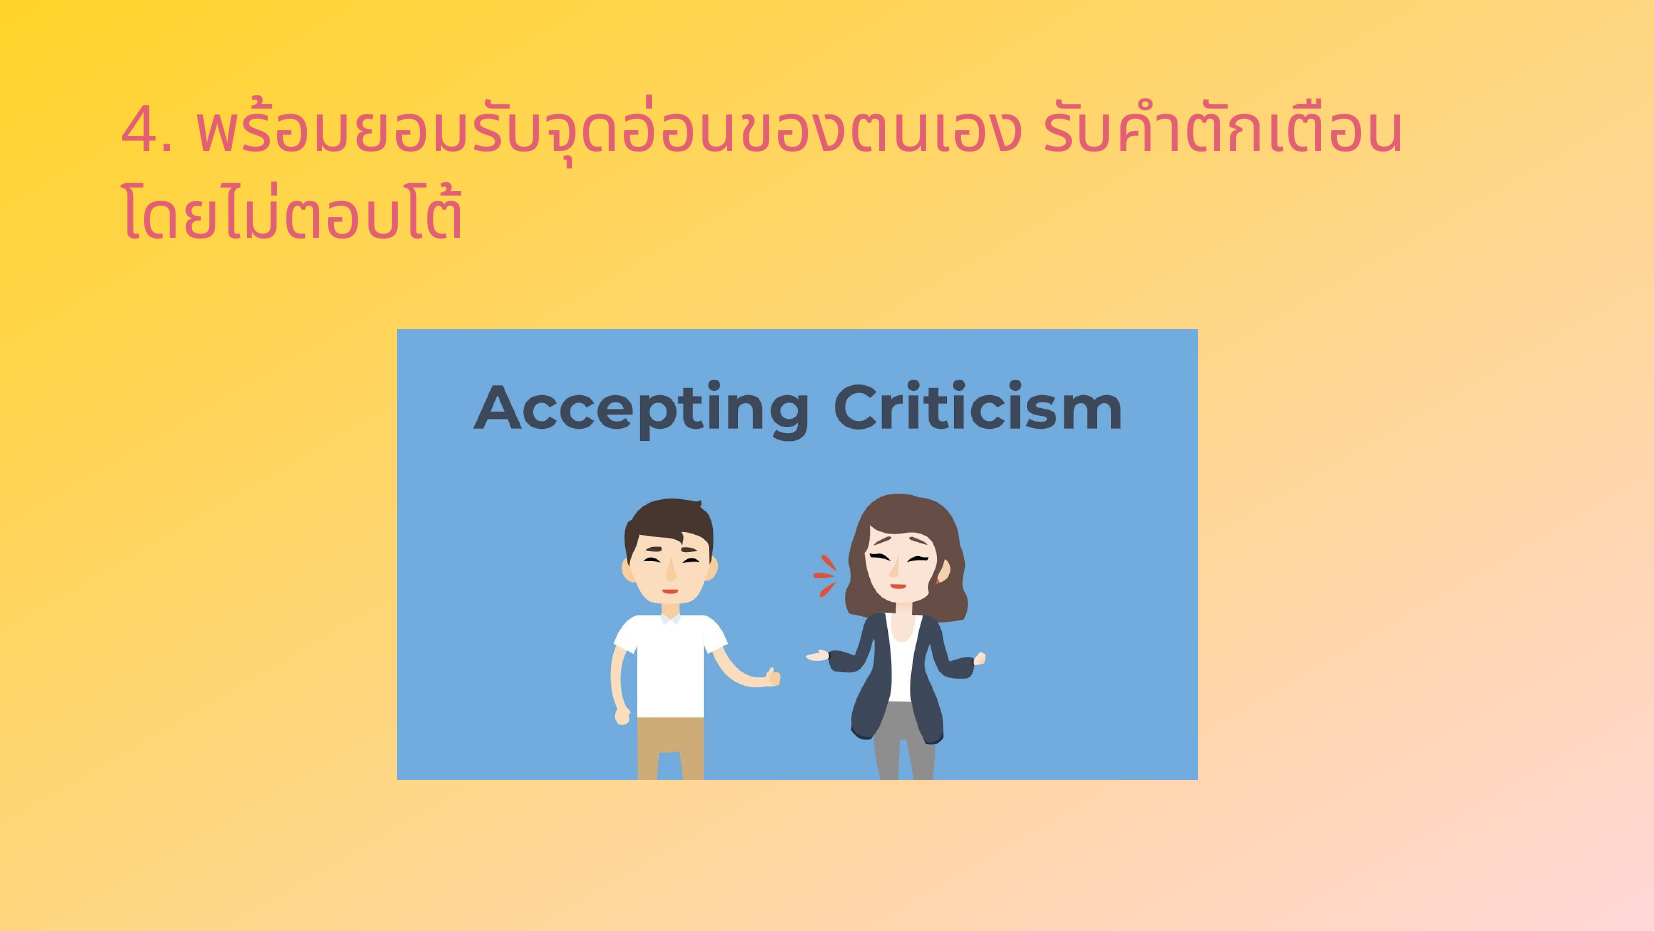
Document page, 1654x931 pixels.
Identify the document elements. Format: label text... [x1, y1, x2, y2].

text_box 4. พร้อมยอมรับจุดอ่อนของตนเอง รับคำตักเตือน โดยไม่ตอบโต้ [105, 83, 1501, 338]
picture [397, 329, 1198, 780]
